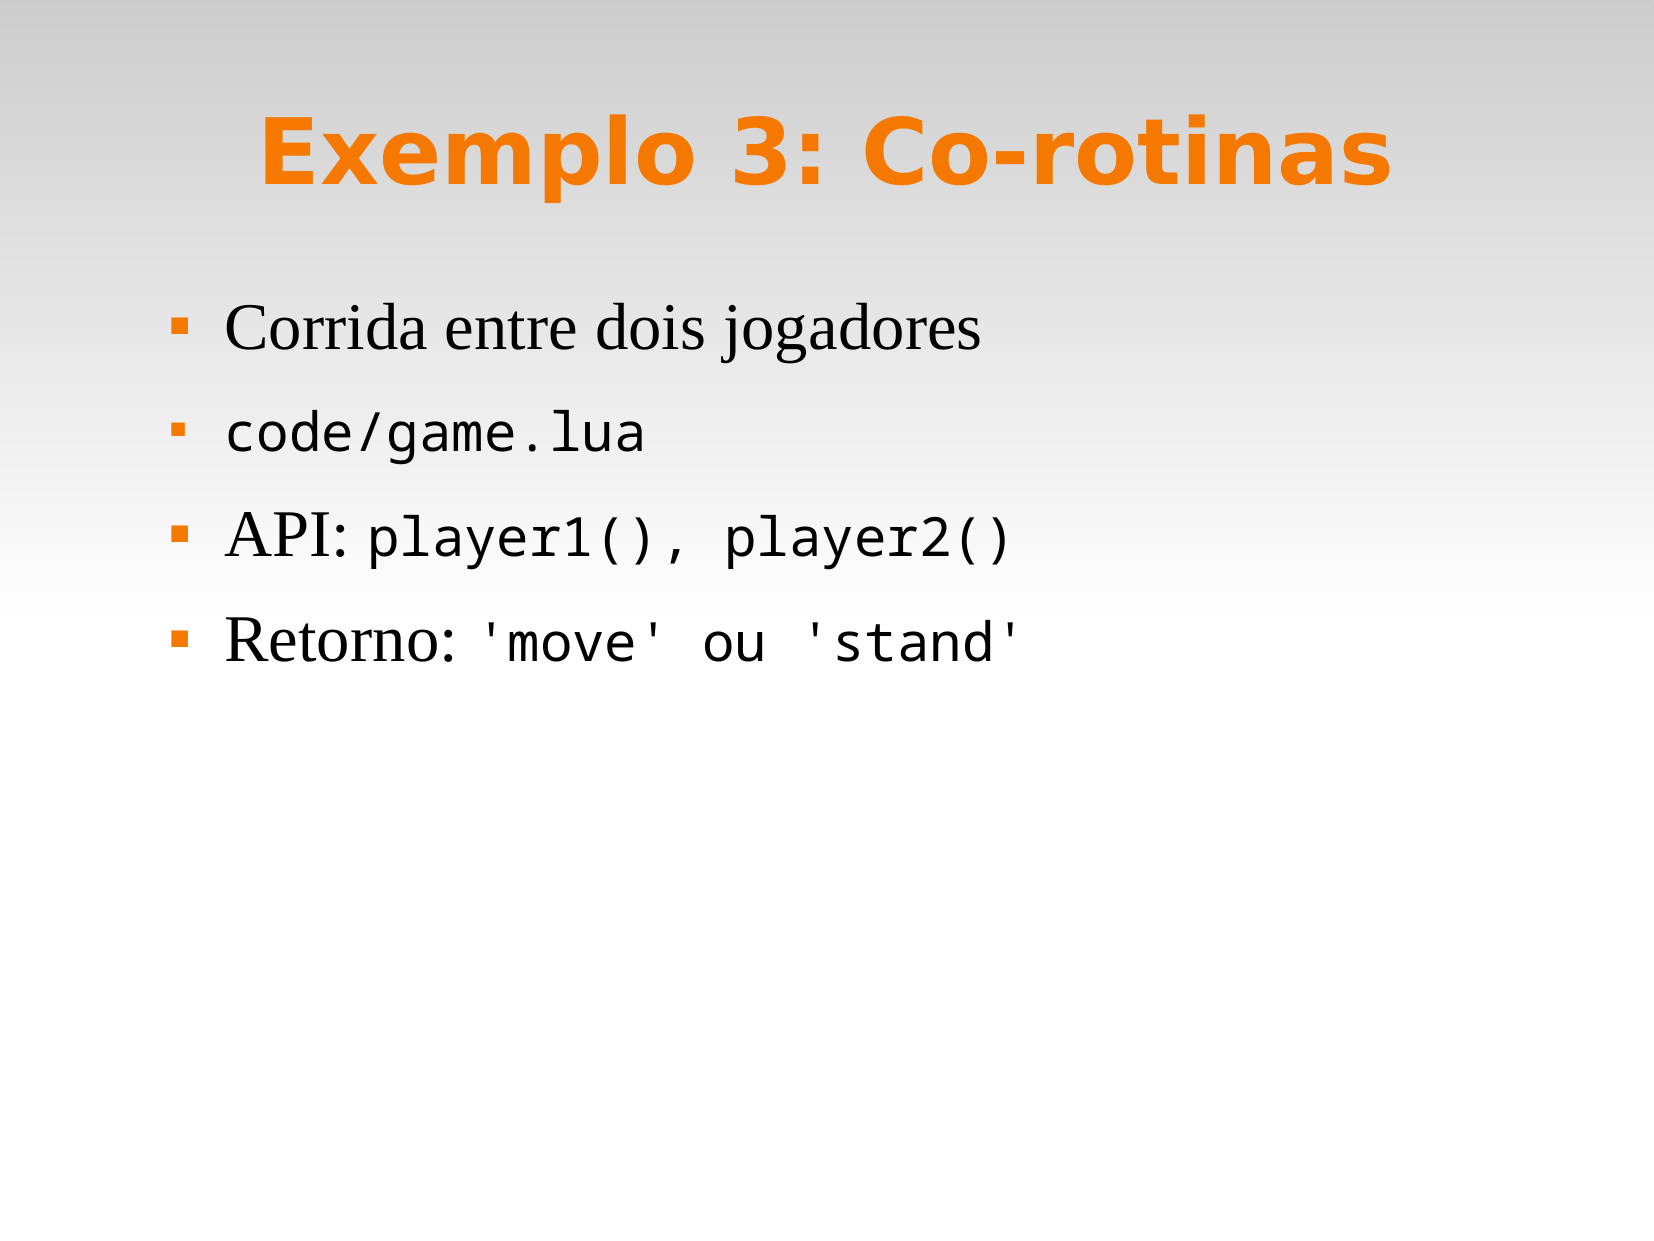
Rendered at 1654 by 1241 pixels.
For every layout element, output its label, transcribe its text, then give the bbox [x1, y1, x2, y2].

list Corrida entre dois jogadores code/game.lua API: player1(), player2() Retorno: 'move' ou 'stand' [82, 290, 1571, 1109]
title Exemplo 3: Co-rotinas [82, 49, 1571, 257]
